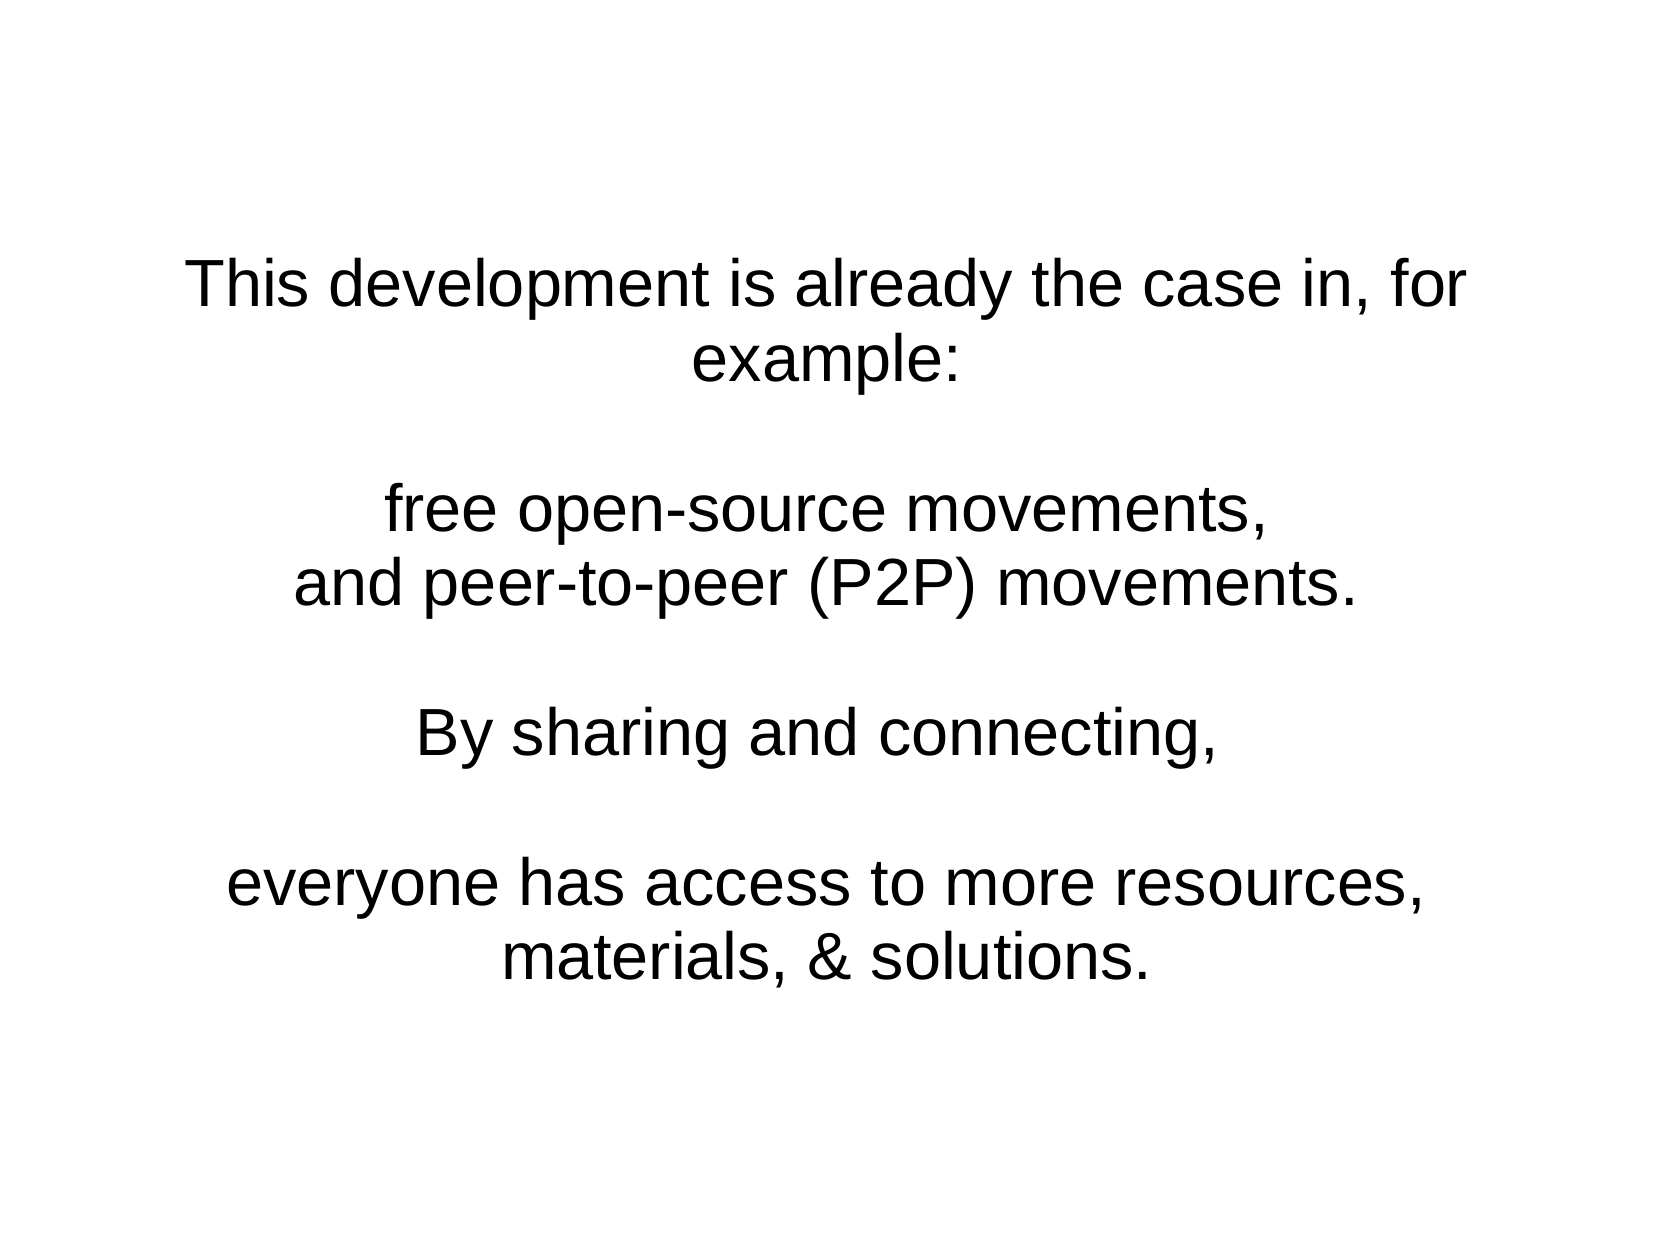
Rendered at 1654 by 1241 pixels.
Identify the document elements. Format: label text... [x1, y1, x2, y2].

title This development is already the case in, for example: free open-source movements, and peer-to-peer (P2P) movements. By sharing and connecting, everyone has access to more resources, materials, & solutions. [82, 246, 1571, 994]
